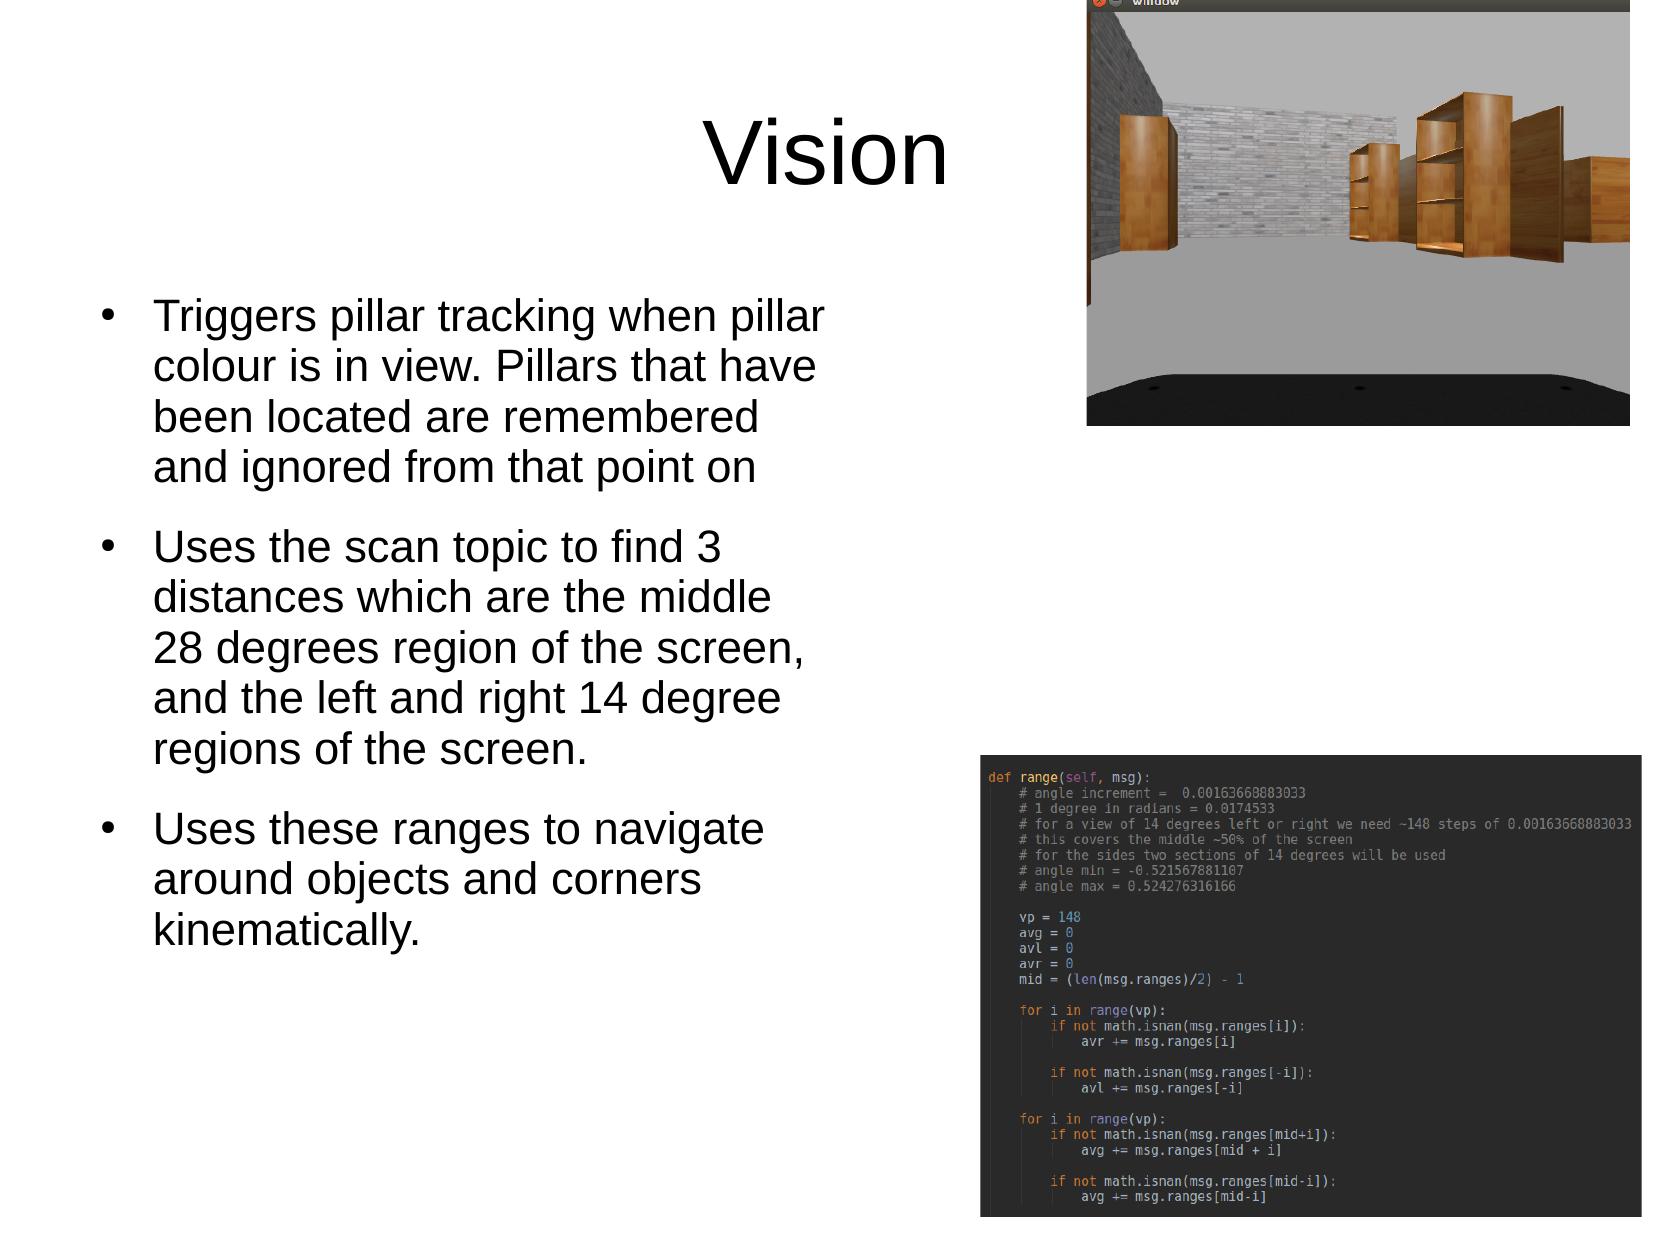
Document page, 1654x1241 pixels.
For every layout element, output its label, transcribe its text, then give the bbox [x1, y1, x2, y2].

picture [980, 755, 1642, 1217]
list Triggers pillar tracking when pillar colour is in view. Pillars that have been located are remembered and ignored from that point on Uses the scan topic to find 3 distances which are the middle 28 degrees region of the screen, and the left and right 14 degree regions of the screen. Uses these ranges to navigate around objects and corners kinematically. [82, 290, 827, 1010]
title Vision [82, 49, 1086, 257]
picture [1086, 0, 1630, 426]
